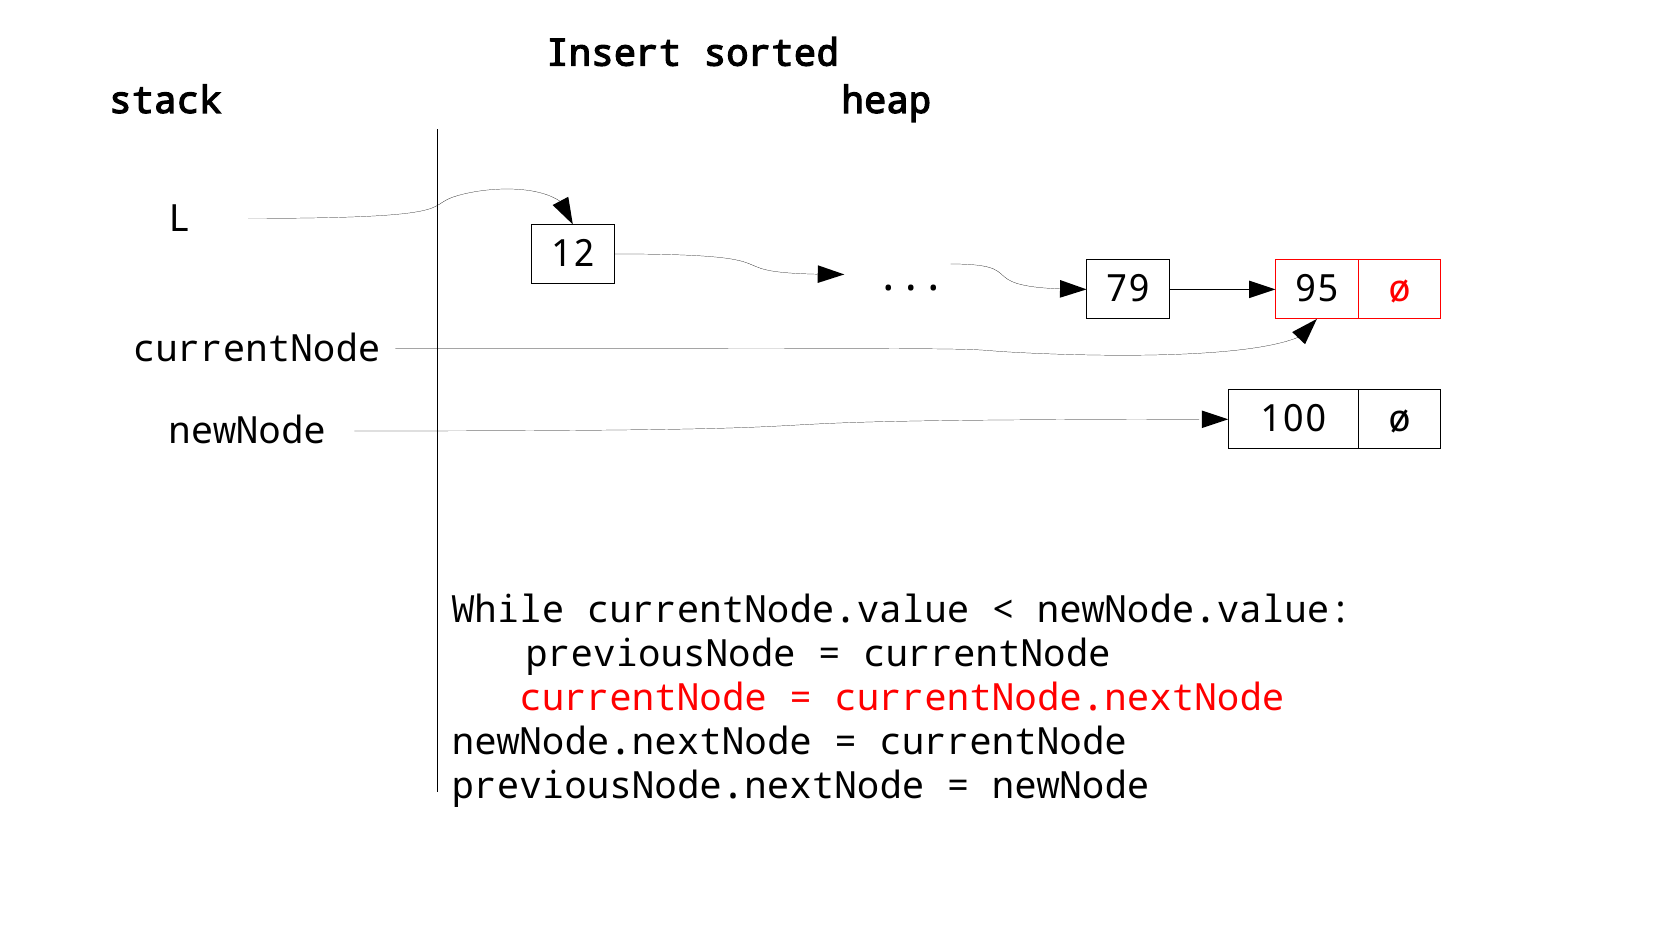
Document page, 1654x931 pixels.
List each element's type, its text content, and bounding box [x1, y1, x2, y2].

text_box While currentNode.value < newNode.value: previousNode = currentNode currentNode = currentNode.nextNode newNode.nextNode = currentNode previousNode.nextNode = newNode [437, 580, 1607, 815]
text_box 12 [531, 224, 615, 284]
text_box heap [826, 70, 1040, 130]
text_box newNode [153, 401, 355, 461]
text_box currentNode [118, 318, 396, 378]
text_box L [153, 188, 249, 248]
text_box stack [94, 70, 308, 130]
text_box 79 [1086, 259, 1170, 319]
text_box ø [1358, 389, 1441, 449]
text_box 100 [1228, 389, 1358, 449]
text_box ø [1358, 259, 1441, 319]
text_box Insert sorted [531, 23, 1028, 83]
text_box 95 [1275, 259, 1358, 319]
text_box ... [862, 248, 960, 307]
